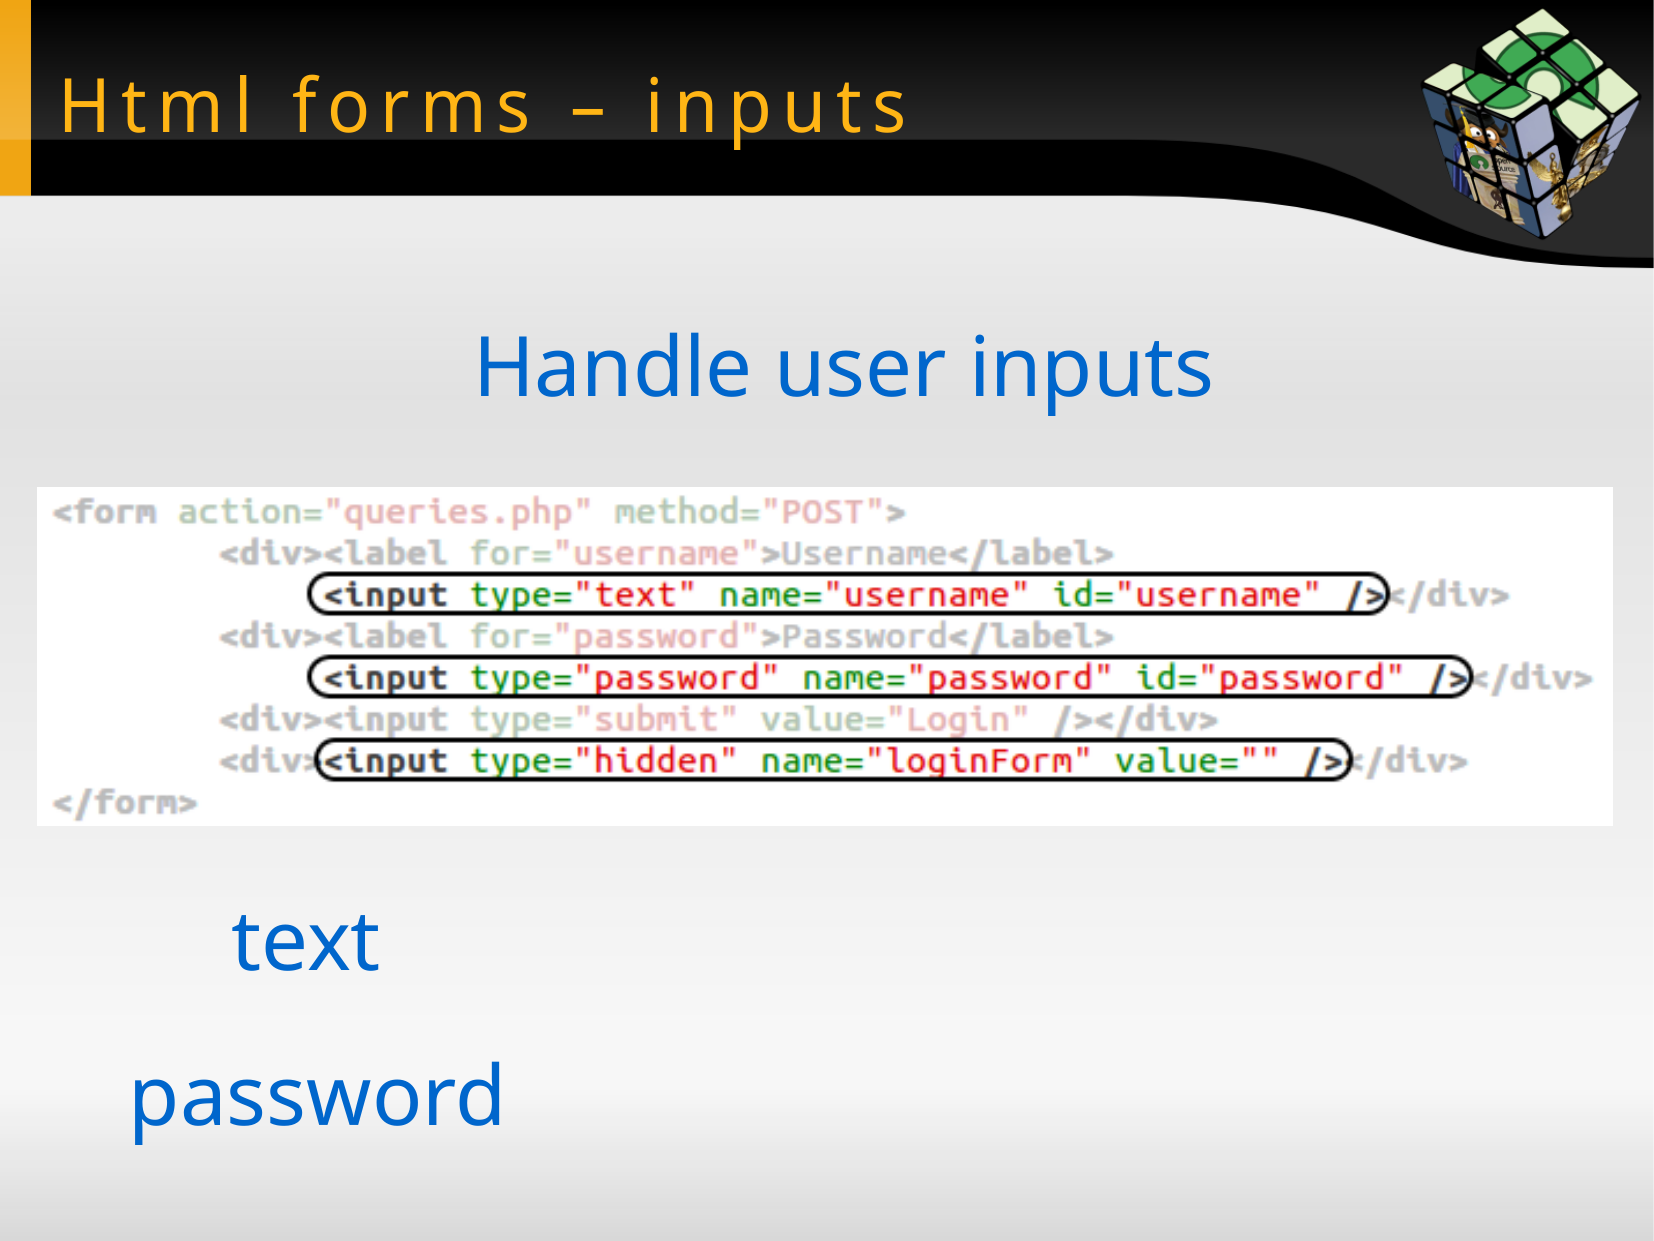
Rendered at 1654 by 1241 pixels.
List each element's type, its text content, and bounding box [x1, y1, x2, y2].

title Html forms – inputs [59, 29, 1270, 178]
text_box Handle user inputs [458, 300, 1195, 409]
text_box password [114, 1028, 505, 1137]
picture [0, 0, 1654, 1241]
text_box text [217, 874, 403, 983]
